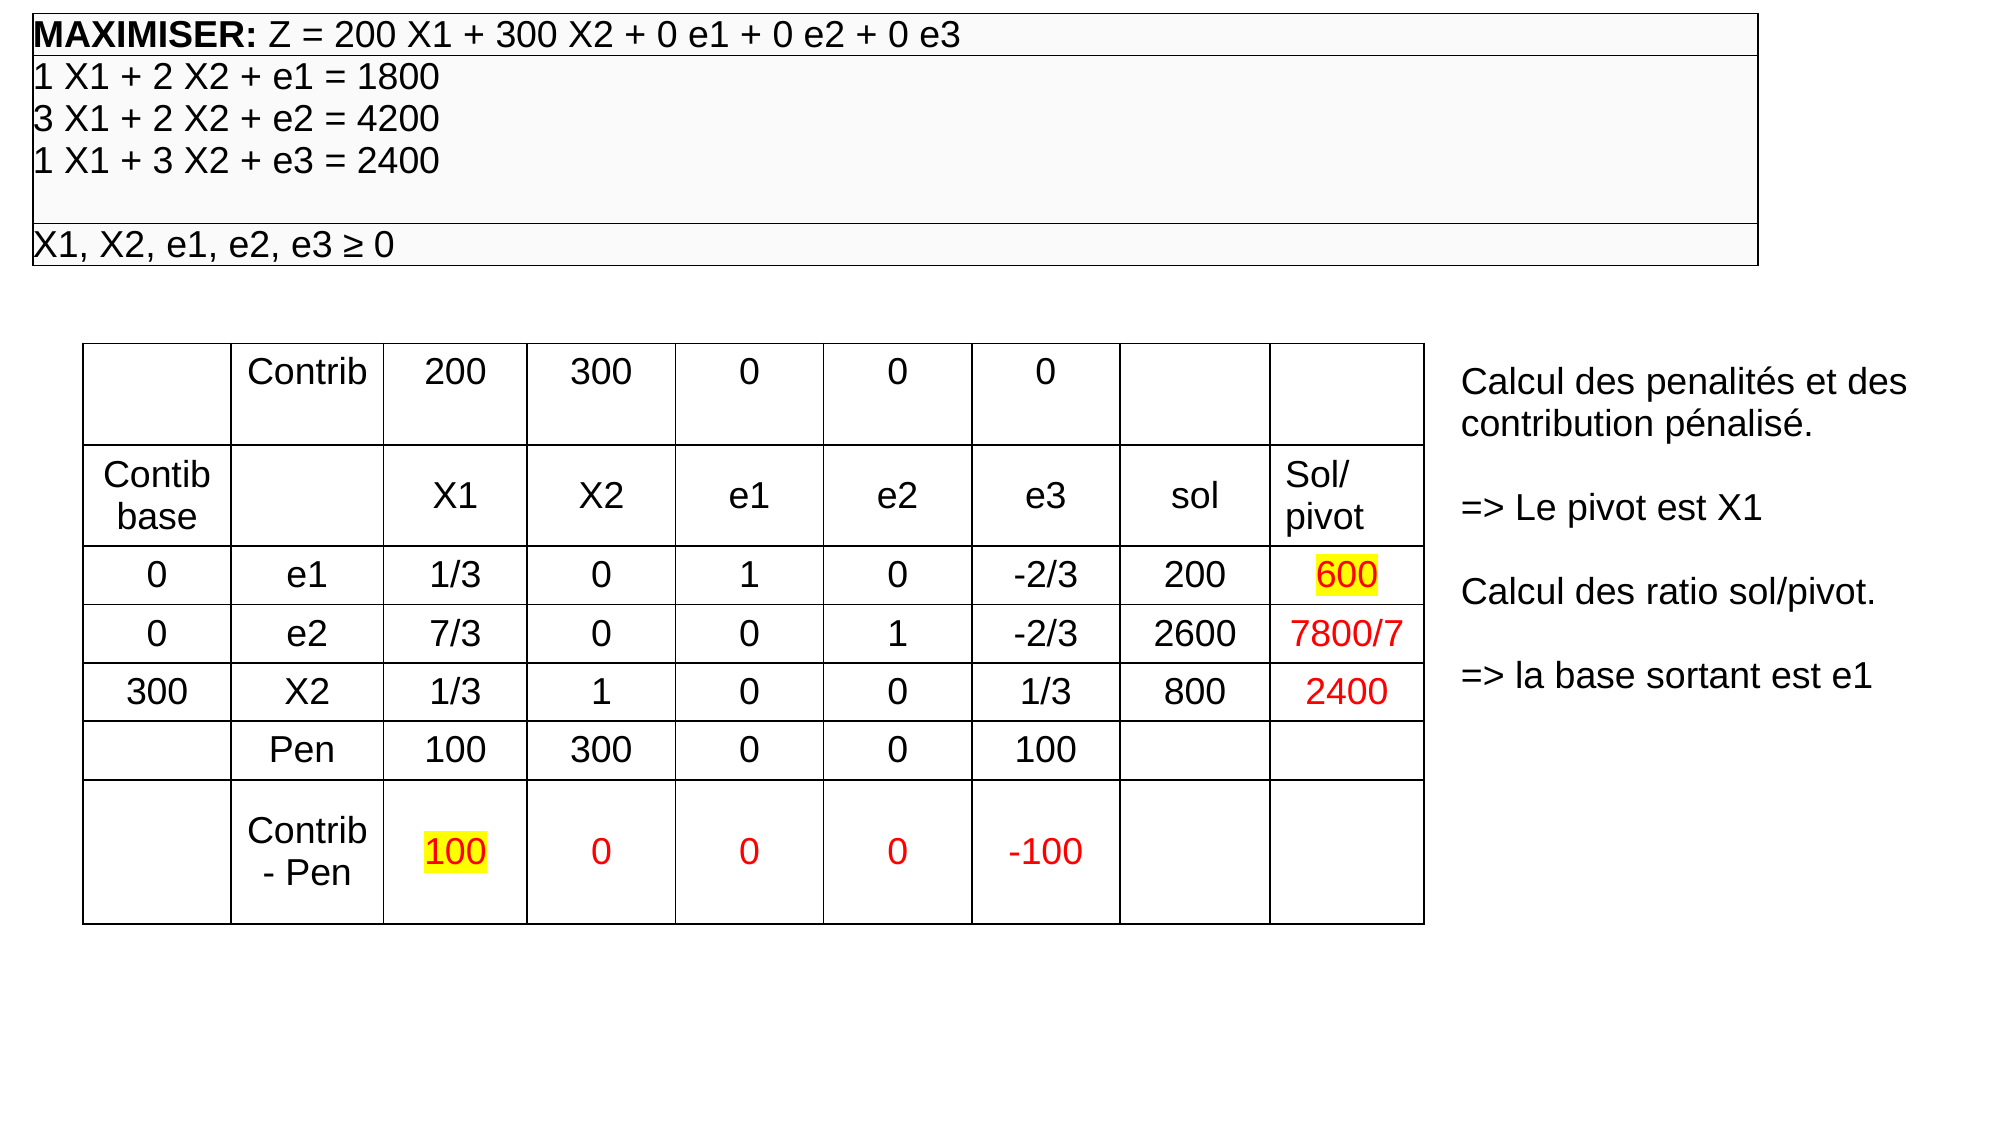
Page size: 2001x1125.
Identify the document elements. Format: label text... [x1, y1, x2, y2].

table_header 0 [676, 344, 823, 444]
table_cell [1121, 722, 1269, 779]
table_cell X2 [528, 446, 675, 545]
table_header [1121, 344, 1269, 444]
table_header 0 [824, 344, 971, 444]
table_cell 1 [676, 547, 823, 604]
table_cell 1 [824, 605, 971, 662]
table_cell 100 [384, 781, 526, 923]
table_cell Sol/pivot [1271, 446, 1423, 545]
table_cell 100 [384, 722, 526, 779]
table_cell [84, 722, 230, 779]
table_header MAXIMISER: Z = 200 X1 + 300 X2 + 0 e1 + 0 e2 + 0 e3 [34, 14, 1757, 55]
table_cell -2/3 [973, 605, 1119, 662]
table_cell e2 [232, 605, 383, 662]
table_cell 200 [1121, 547, 1269, 604]
table_cell 0 [528, 781, 675, 923]
table_cell X2 [232, 664, 383, 720]
table_cell 0 [676, 664, 823, 720]
table_cell X1, X2, e1, e2, e3 ≥ 0 [34, 224, 1757, 265]
table_cell 800 [1121, 664, 1269, 720]
table_cell [232, 446, 383, 545]
table_cell 0 [676, 605, 823, 662]
table_header 0 [973, 344, 1119, 444]
table_cell 600 [1271, 547, 1423, 604]
table_cell 0 [84, 547, 230, 604]
table_header 200 [384, 344, 526, 444]
table_cell 1/3 [384, 547, 526, 604]
table_header [1271, 344, 1423, 444]
table_cell 0 [528, 547, 675, 604]
table_cell 2600 [1121, 605, 1269, 662]
table_cell 1 [528, 664, 675, 720]
table_cell sol [1121, 446, 1269, 545]
table_header 300 [528, 344, 675, 444]
table_cell 2400 [1271, 664, 1423, 720]
table_cell e2 [824, 446, 971, 545]
table_cell e1 [676, 446, 823, 545]
table_cell 0 [824, 781, 971, 923]
table_cell e3 [973, 446, 1119, 545]
table_cell -100 [973, 781, 1119, 923]
table_cell -2/3 [973, 547, 1119, 604]
table_cell 1/3 [973, 664, 1119, 720]
table_cell 0 [528, 605, 675, 662]
table_cell 0 [824, 547, 971, 604]
table_cell 7/3 [384, 605, 526, 662]
table_cell Contrib - Pen [232, 781, 383, 923]
table_cell Contib base [84, 446, 230, 545]
table_cell 7800/7 [1271, 605, 1423, 662]
table_cell [1271, 722, 1423, 779]
table_cell 1/3 [384, 664, 526, 720]
table_header Contrib [232, 344, 383, 444]
table_cell 0 [824, 722, 971, 779]
table_cell 1 X1 + 2 X2 + e1 = 1800 3 X1 + 2 X2 + e2 = 4200 1 X1 + 3 X2 + e3 = 2400 [34, 56, 1757, 223]
table_cell [1121, 781, 1269, 923]
table_cell Pen [232, 722, 383, 779]
table_cell X1 [384, 446, 526, 545]
table_cell 300 [84, 664, 230, 720]
table_cell 100 [973, 722, 1119, 779]
table_cell 0 [676, 781, 823, 923]
table_cell [1271, 781, 1423, 923]
table_header [84, 344, 230, 444]
table_cell 0 [824, 664, 971, 720]
table_cell e1 [232, 547, 383, 604]
text_box Calcul des penalités et des contribution pénalisé. => Le pivot est X1 Calcul des ratio sol/pivot. => la base sortant est e1 [1446, 352, 1988, 901]
table_cell 0 [84, 605, 230, 662]
table_cell [84, 781, 230, 923]
table_cell 0 [676, 722, 823, 779]
table_cell 300 [528, 722, 675, 779]
